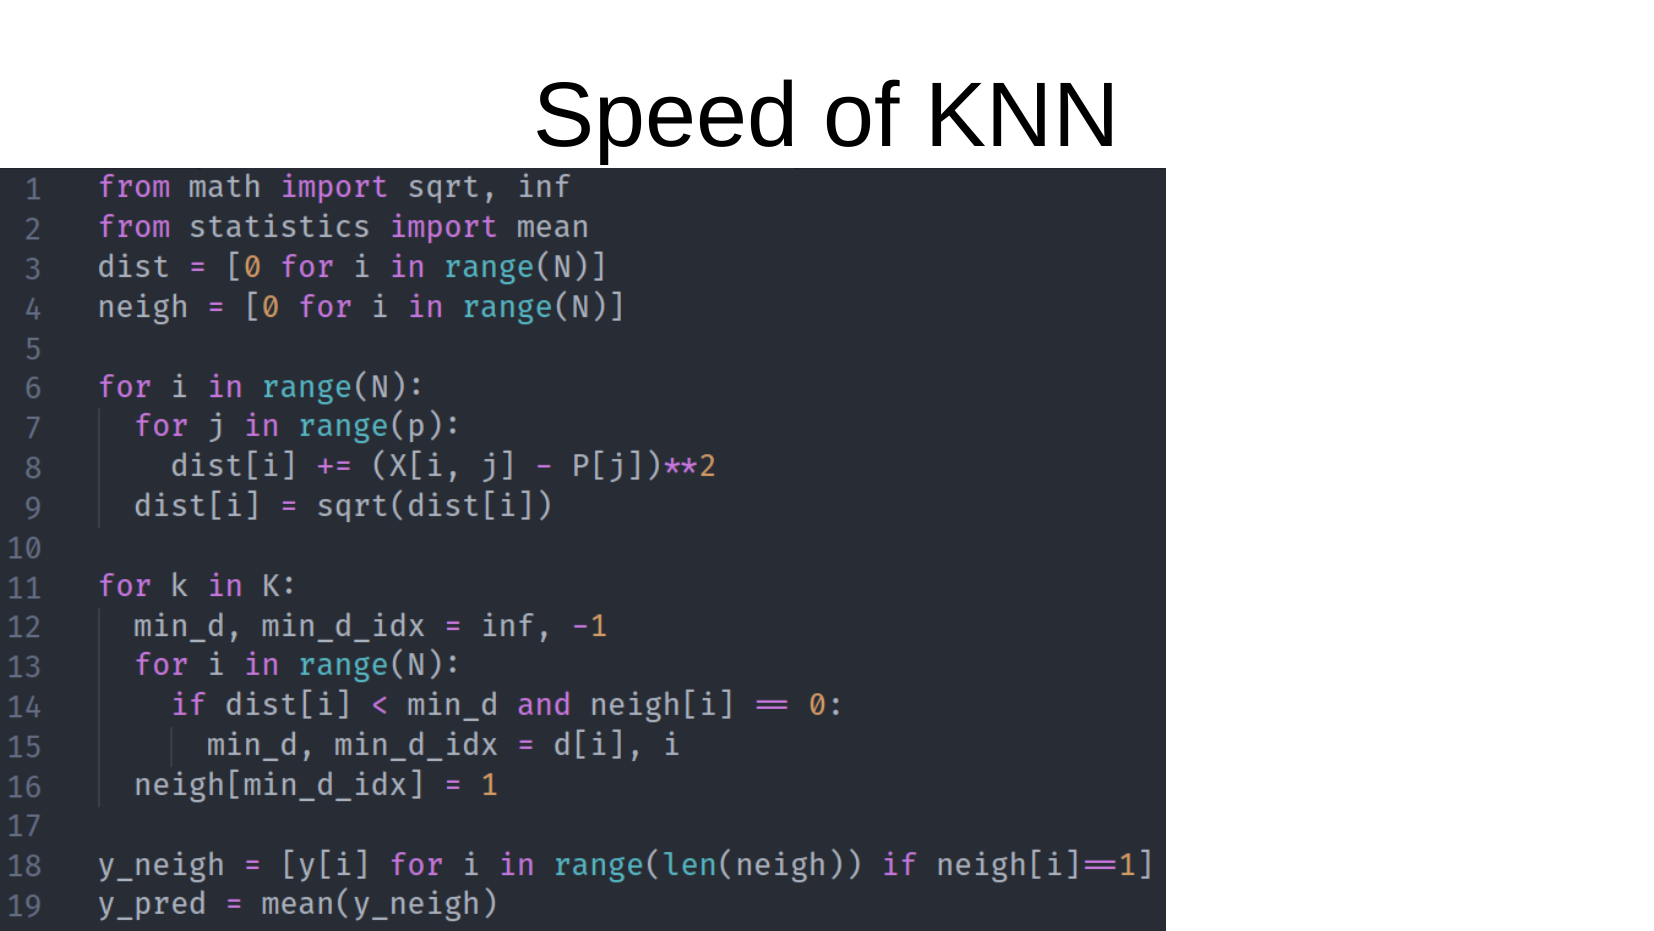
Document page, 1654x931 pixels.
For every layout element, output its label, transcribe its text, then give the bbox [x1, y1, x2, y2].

title Speed of KNN [82, 37, 1571, 193]
picture [0, 168, 1166, 931]
